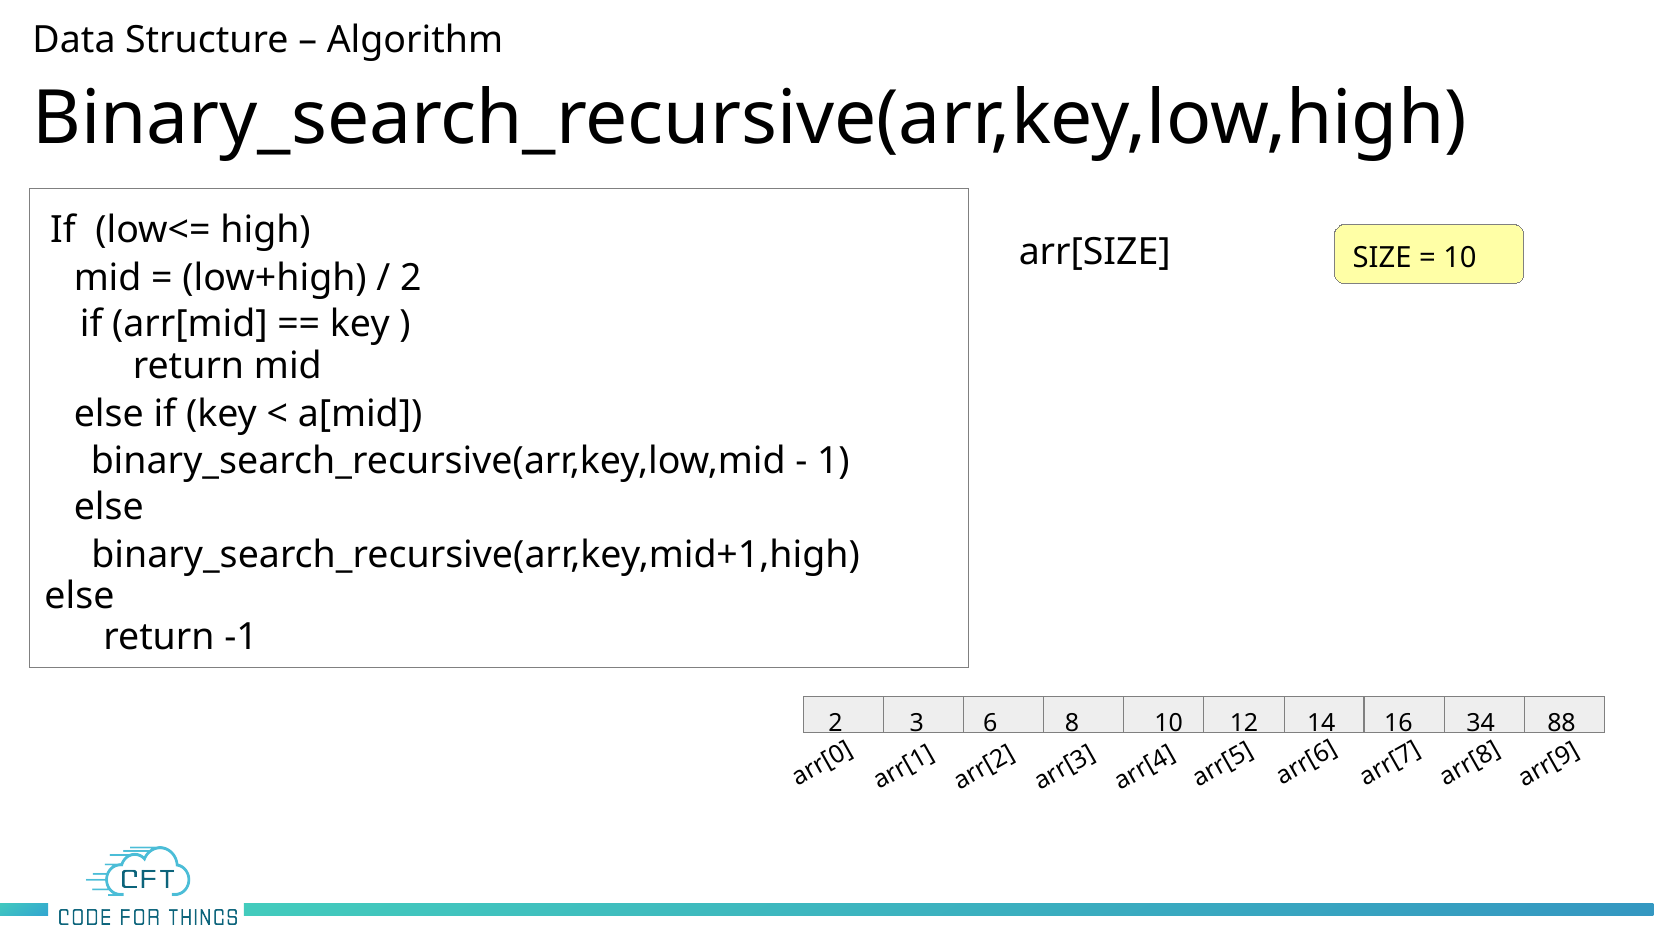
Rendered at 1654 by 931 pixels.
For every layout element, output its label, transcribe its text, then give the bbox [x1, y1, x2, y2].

text_box return -1 [88, 602, 290, 661]
text_box [803, 696, 813, 733]
text_box arr[7] [1341, 746, 1451, 811]
text_box 6 [968, 697, 1031, 742]
text_box mid = (low+high) / 2 [59, 242, 497, 302]
text_box arr[SIZE] [1003, 217, 1217, 284]
text_box else [59, 472, 178, 531]
text_box binary_search_recursive(arr,key,low,mid - 1) [76, 425, 945, 485]
picture [59, 846, 237, 925]
text_box arr[0] [767, 733, 880, 807]
text_box [29, 579, 969, 668]
text_box 8 [1049, 697, 1112, 742]
text_box 3 [894, 697, 948, 742]
text_box arr[3] [1010, 739, 1127, 816]
text_box arr[5] [1175, 733, 1291, 805]
text_box [1334, 224, 1524, 284]
text_box return mid [118, 330, 367, 390]
text_box binary_search_recursive(arr,key,mid+1,high) [76, 519, 975, 579]
title Data Structure – Algorithm Binary_search_recursive(arr,key,low,high) [32, 0, 1654, 199]
text_box 34 [1451, 697, 1514, 749]
text_box 14 [1292, 697, 1354, 749]
text_box arr[4] [1098, 740, 1203, 811]
text_box else if (key < a[mid]) [59, 378, 556, 438]
text_box [29, 188, 969, 561]
text_box 16 [1369, 697, 1443, 749]
text_box arr[2] [929, 737, 1039, 812]
text_box arr[8] [1422, 733, 1526, 808]
text_box arr[6] [1255, 733, 1385, 811]
text_box arr[9] [1494, 704, 1625, 808]
text_box If (low<= high) [35, 194, 367, 254]
text_box 2 [813, 696, 867, 741]
text_box 10 [1139, 697, 1204, 742]
text_box else [29, 561, 148, 620]
text_box 12 [1215, 697, 1277, 742]
text_box if (arr[mid] == key ) [64, 289, 491, 348]
text_box arr[1] [849, 733, 958, 811]
text_box 88 [1532, 697, 1595, 749]
text_box [867, 696, 1605, 733]
text_box SIZE = 10 [1338, 228, 1518, 278]
